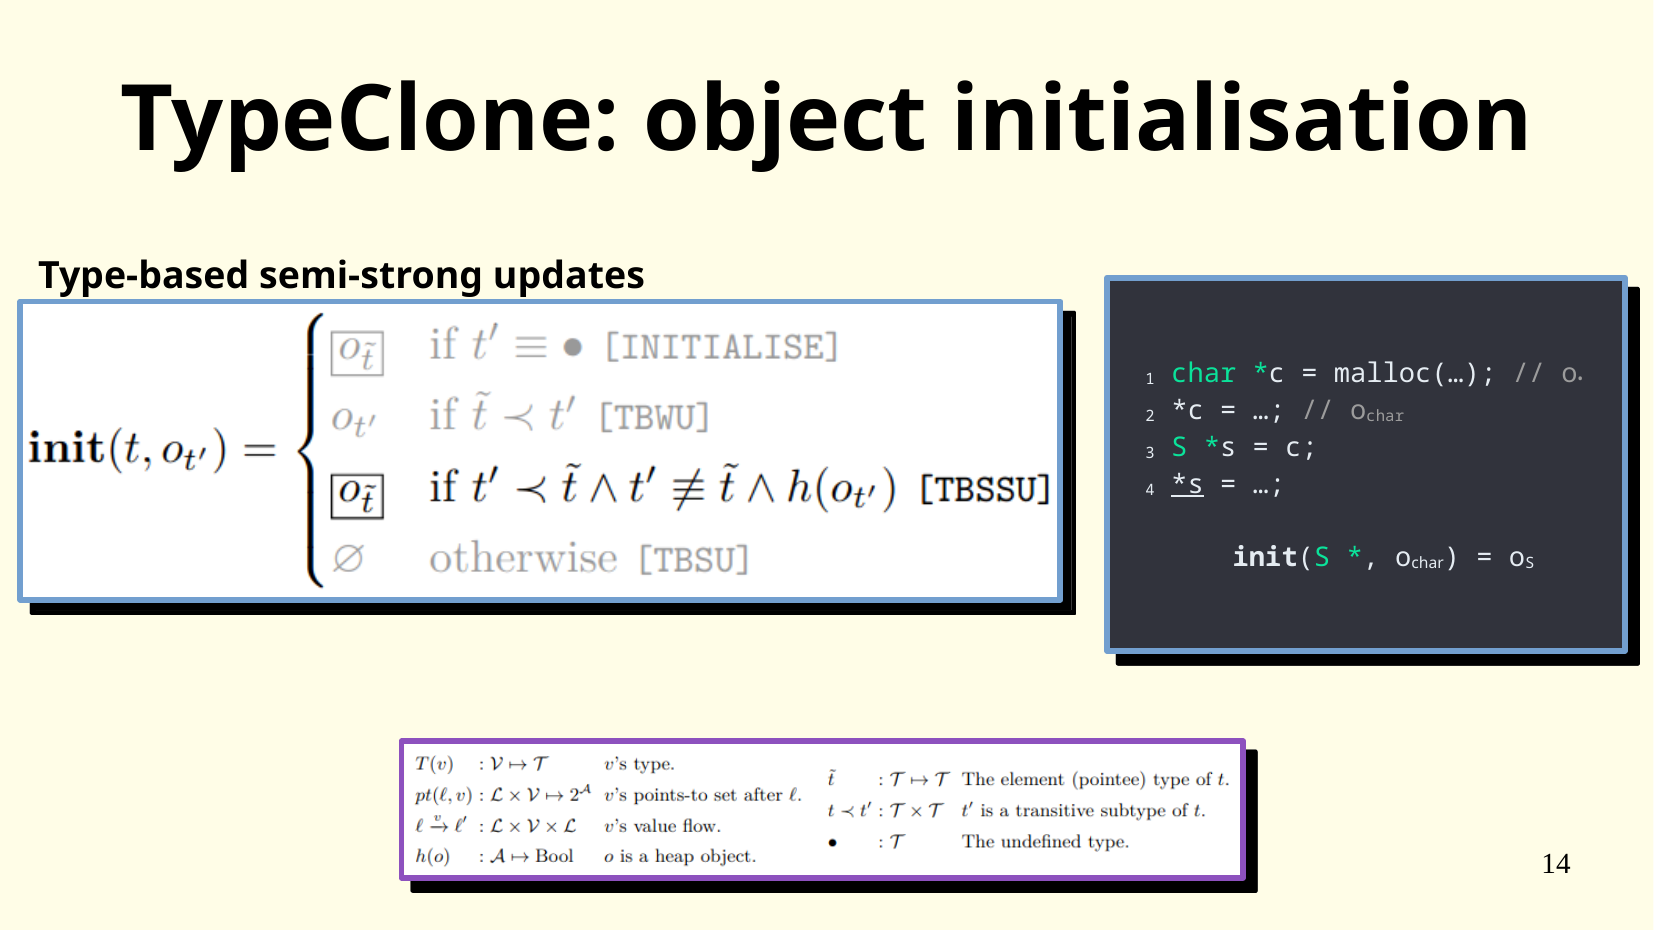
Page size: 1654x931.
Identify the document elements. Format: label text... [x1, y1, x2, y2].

picture [404, 744, 1241, 875]
title TypeClone: object initialisation [82, 37, 1571, 193]
picture [23, 304, 1058, 597]
text_box 1 char *c = malloc(…); // o• 2 *c = …; // ochar 3 S *s = c; 4 *s = …; init(S *, ochar) = oS [1107, 277, 1625, 637]
text_box [322, 324, 1051, 448]
text_box Type-based semi-strong updates [23, 240, 1017, 305]
text_box [322, 531, 1051, 580]
